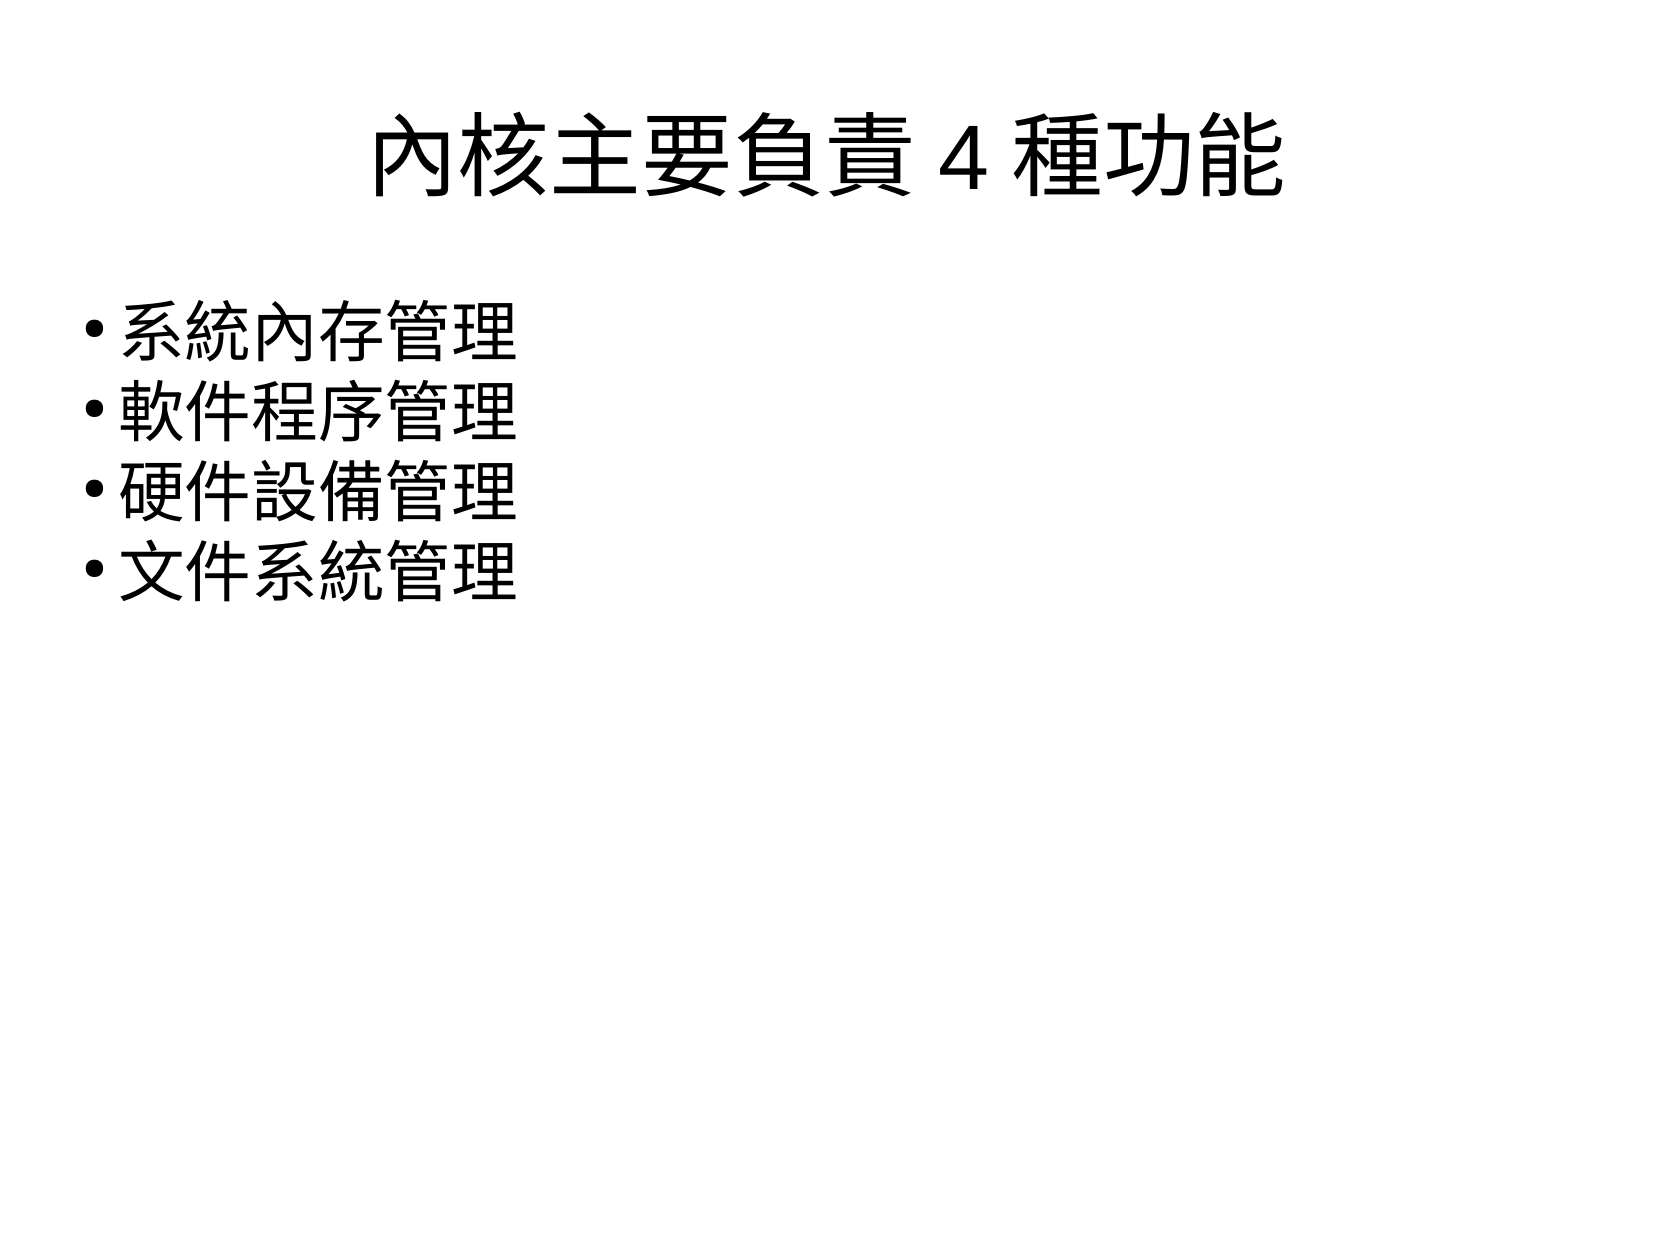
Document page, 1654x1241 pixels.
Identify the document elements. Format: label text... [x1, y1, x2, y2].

text_box 系統內存管理 軟件程序管理 硬件設備管理 文件系統管理 [82, 290, 1571, 1010]
text_box 內核主要負責4種功能 [82, 49, 1571, 257]
